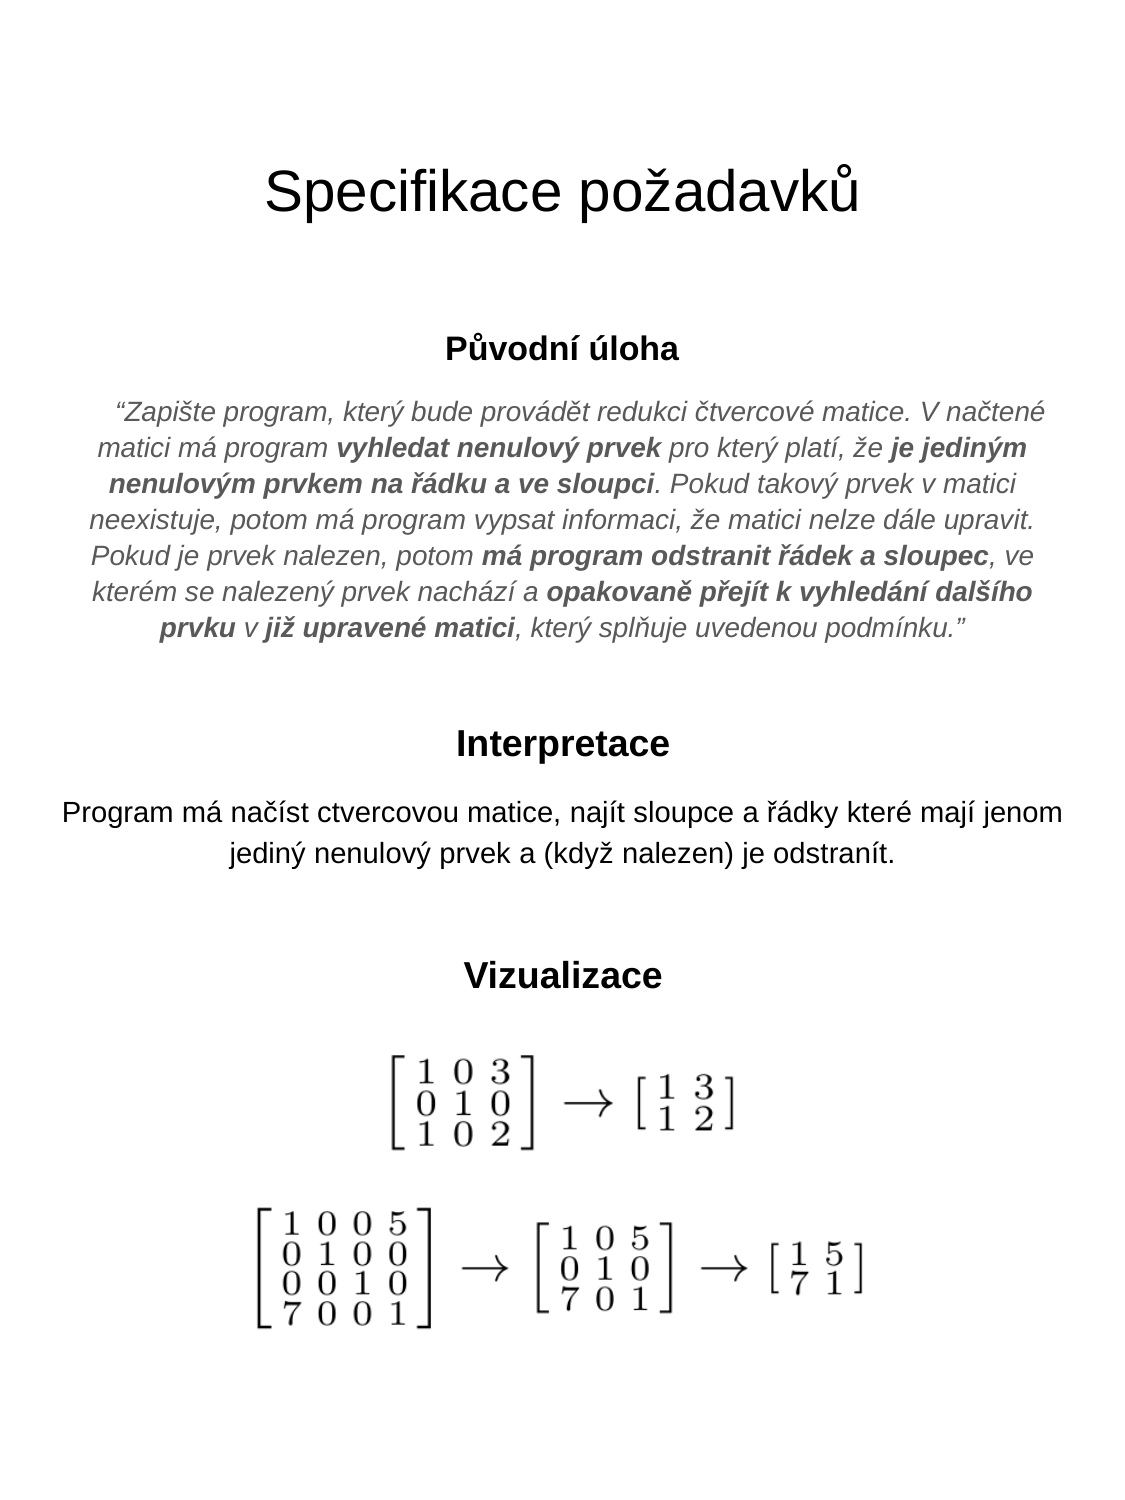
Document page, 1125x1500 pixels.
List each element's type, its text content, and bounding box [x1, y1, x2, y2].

picture [368, 1034, 758, 1174]
title Specifikace požadavků [38, 129, 1088, 295]
picture [248, 1183, 879, 1363]
text_box Interpretace Program má načíst ctvercovou matice, najít sloupce a řádky které mají jenom jediný nenulový prvek a (když nalezen) je odstranít. [38, 696, 1088, 884]
text_box Vizualizace [38, 929, 1088, 1012]
list Původní úloha “Zapište program, který bude provádět redukci čtvercové matice. V načtené matici má program vyhledat nenulový prvek pro který platí, že je jediným nenulovým prvkem na řádku a ve sloupci. Pokud takový prvek v matici neexistuje, potom má program vypsat informaci, že matici nelze dále upravit. Pokud je prvek nalezen, potom má program odstranit řádek a sloupec, ve kterém se nalezený prvek nachází a opakovaně přejít k vyhledání dalšího prvku v již upravené matici, který splňuje uvedenou podmínku.” [37, 295, 1088, 697]
